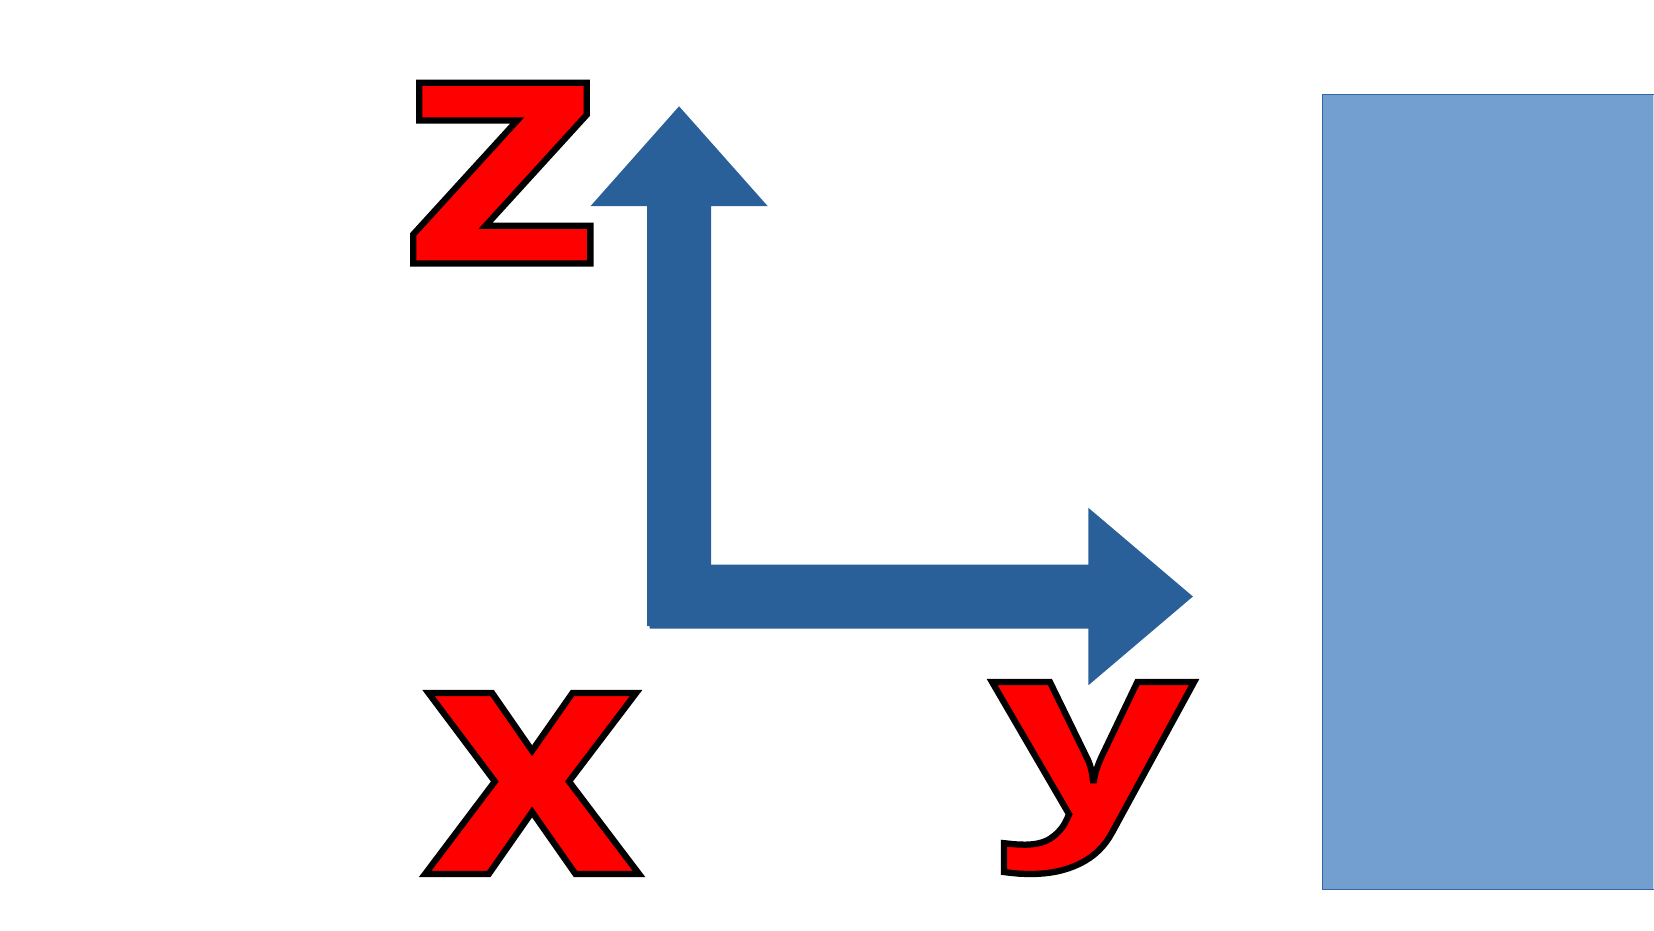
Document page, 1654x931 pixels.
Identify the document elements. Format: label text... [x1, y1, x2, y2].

text_box [1322, 94, 1654, 890]
text_box x [425, 693, 640, 874]
text_box z [413, 82, 591, 264]
text_box [590, 106, 1193, 686]
text_box y [992, 681, 1195, 875]
